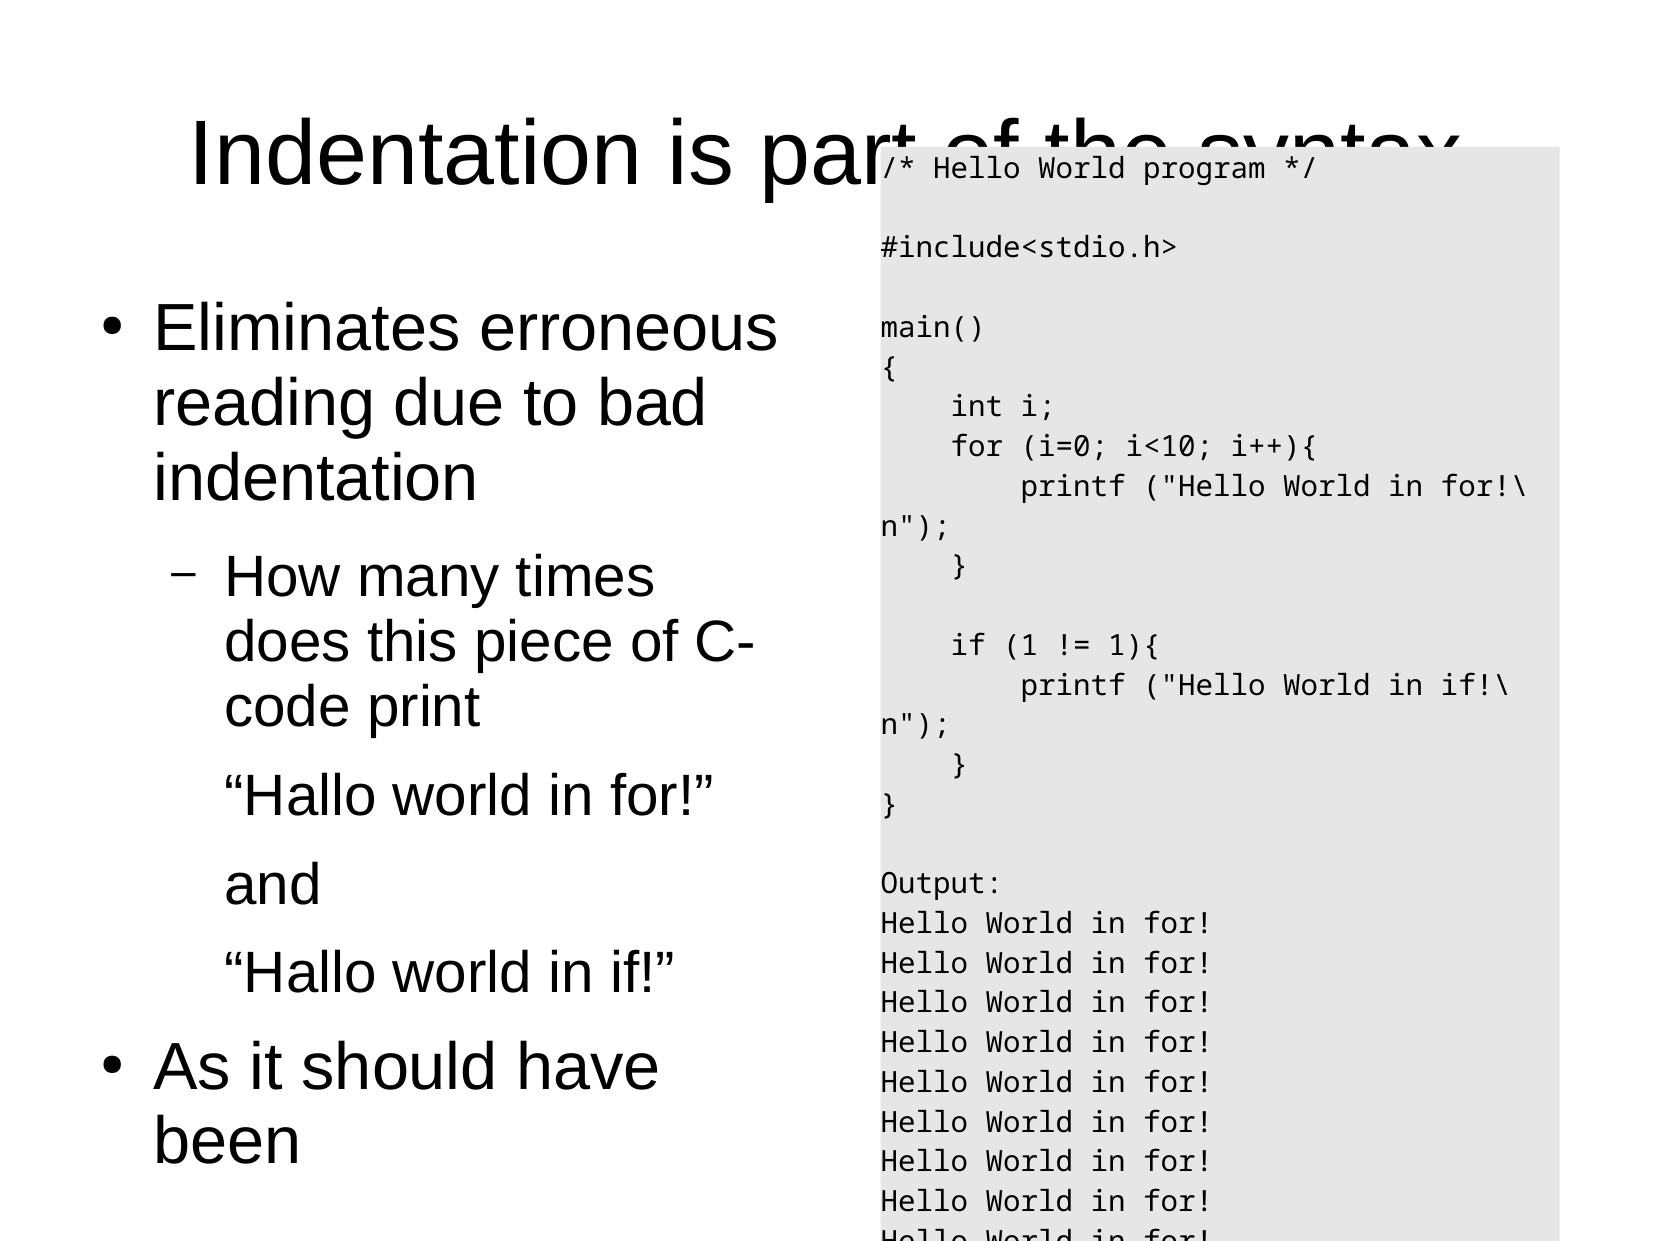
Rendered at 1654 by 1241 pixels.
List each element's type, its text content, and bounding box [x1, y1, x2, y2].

title Indentation is part of the syntax [82, 49, 1571, 257]
title /* Hello World program */ #include<stdio.h> main() { int i; for (i=0; i<10; i++){ printf ("Hello World in for!\n"); } if (1 != 1){ printf ("Hello World in if!\n"); } } Output: Hello World in for! Hello World in for! Hello World in for! Hello World in for! Hello World in for! Hello World in for! Hello World in for! Hello World in for! Hello World in for! Hello World in for! [880, 290, 1560, 1196]
list Eliminates erroneous reading due to bad indentation How many times does this piece of C-code print “Hallo world in for!” and “Hallo world in if!” As it should have been [82, 290, 793, 1231]
